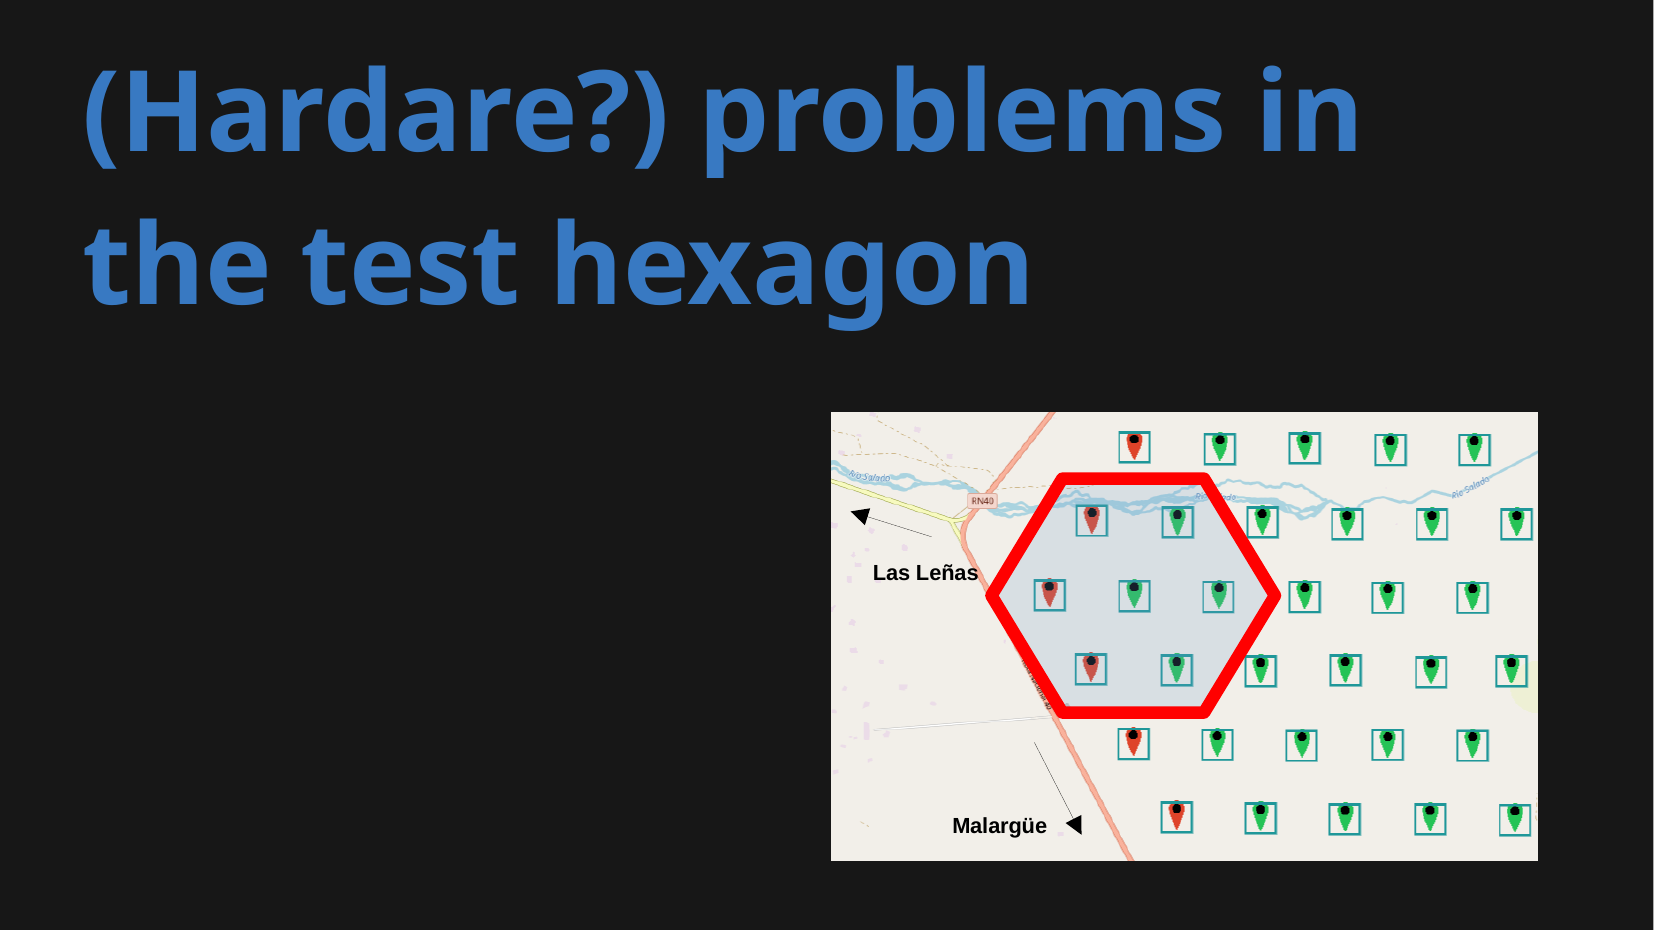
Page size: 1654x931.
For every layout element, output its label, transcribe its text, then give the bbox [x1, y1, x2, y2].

text_box Las Leñas [858, 553, 994, 593]
title (Hardare?) problems in the test hexagon [82, 30, 1571, 338]
text_box Malargüe [937, 806, 1063, 846]
text_box [991, 478, 1276, 713]
picture [831, 412, 1538, 861]
